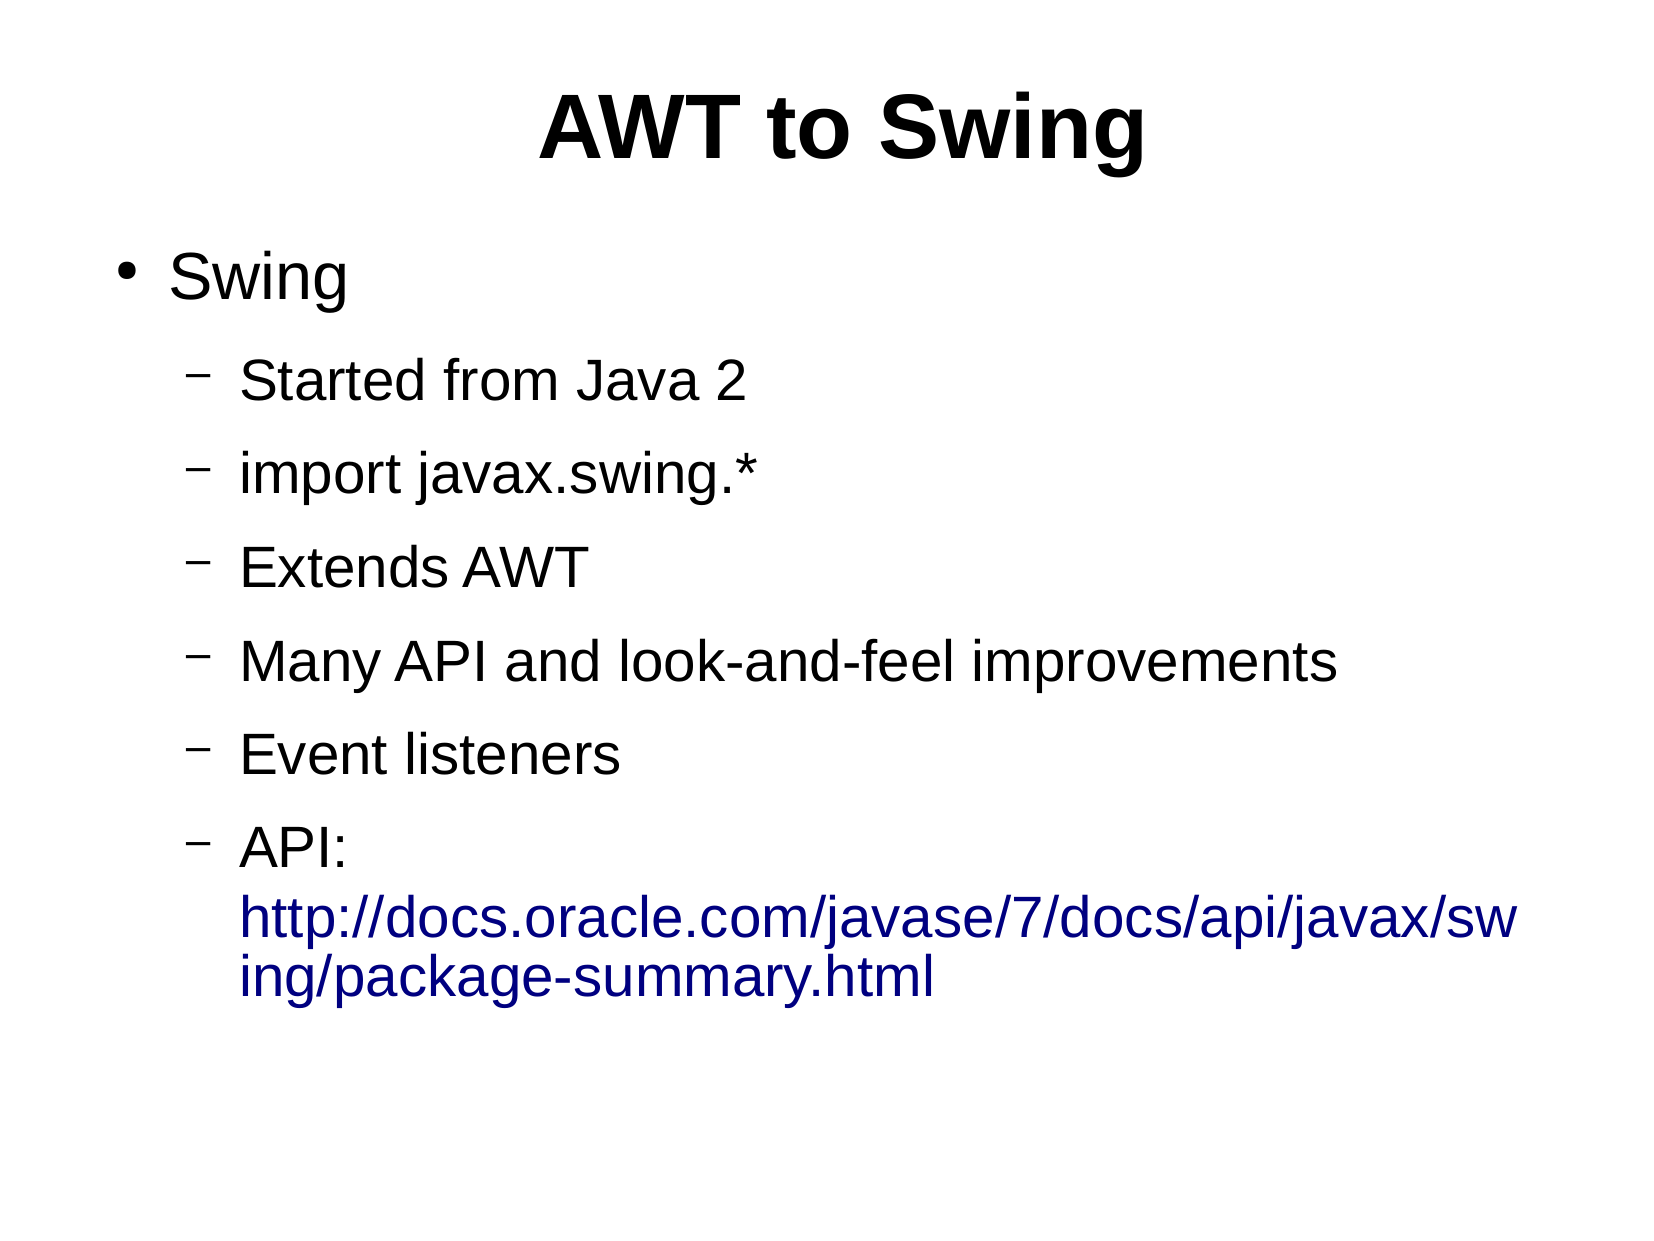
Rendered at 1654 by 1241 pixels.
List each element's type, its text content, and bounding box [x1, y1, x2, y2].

list Swing Started from Java 2 import javax.swing.* Extends AWT Many API and look-and-feel improvements Event listeners API: http://docs.oracle.com/javase/7/docs/api/javax/swing/package-summary.html [82, 225, 1538, 1186]
title AWT to Swing [82, 49, 1571, 196]
